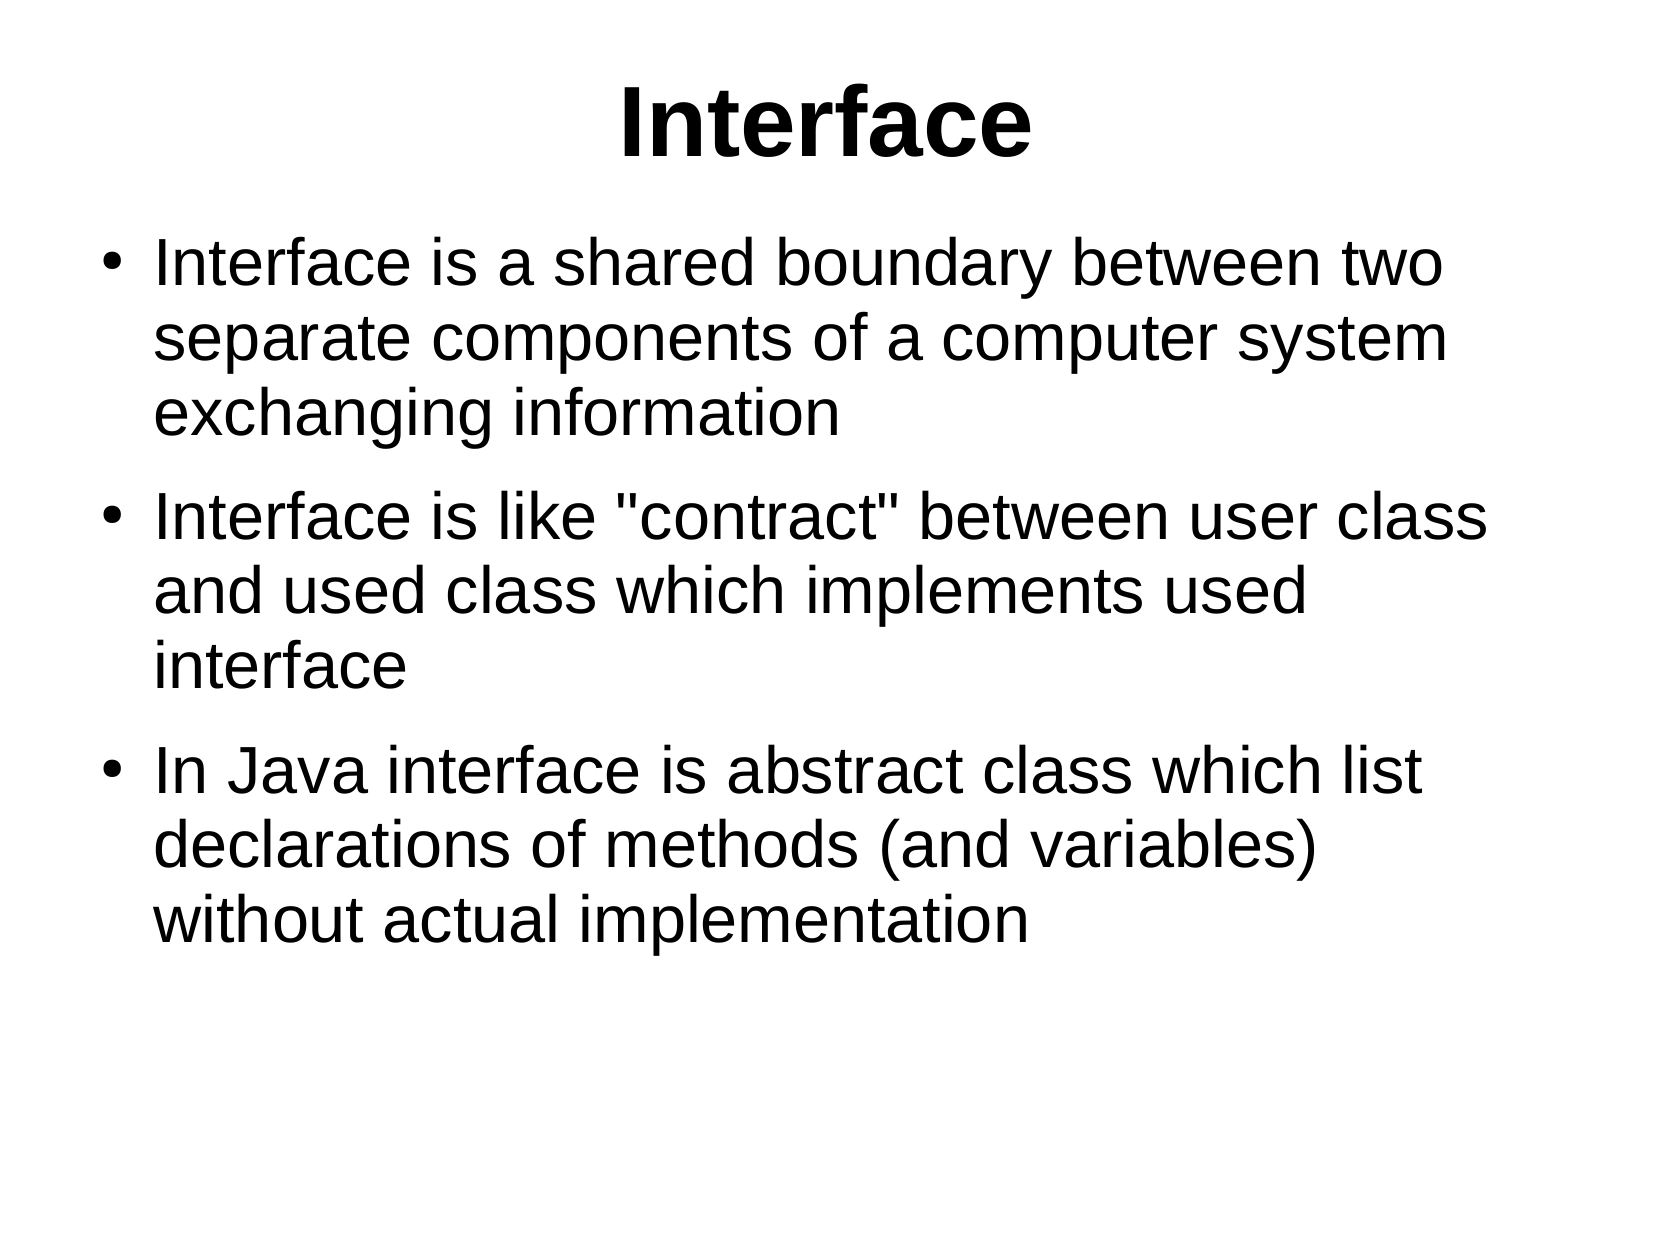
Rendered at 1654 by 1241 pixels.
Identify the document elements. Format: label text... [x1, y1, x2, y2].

title Interface [82, 49, 1571, 196]
list Interface is a shared boundary between two separate components of a computer system exchanging information Interface is like "contract" between user class and used class which implements used interface In Java interface is abstract class which list declarations of methods (and variables) without actual implementation [82, 225, 1538, 1186]
